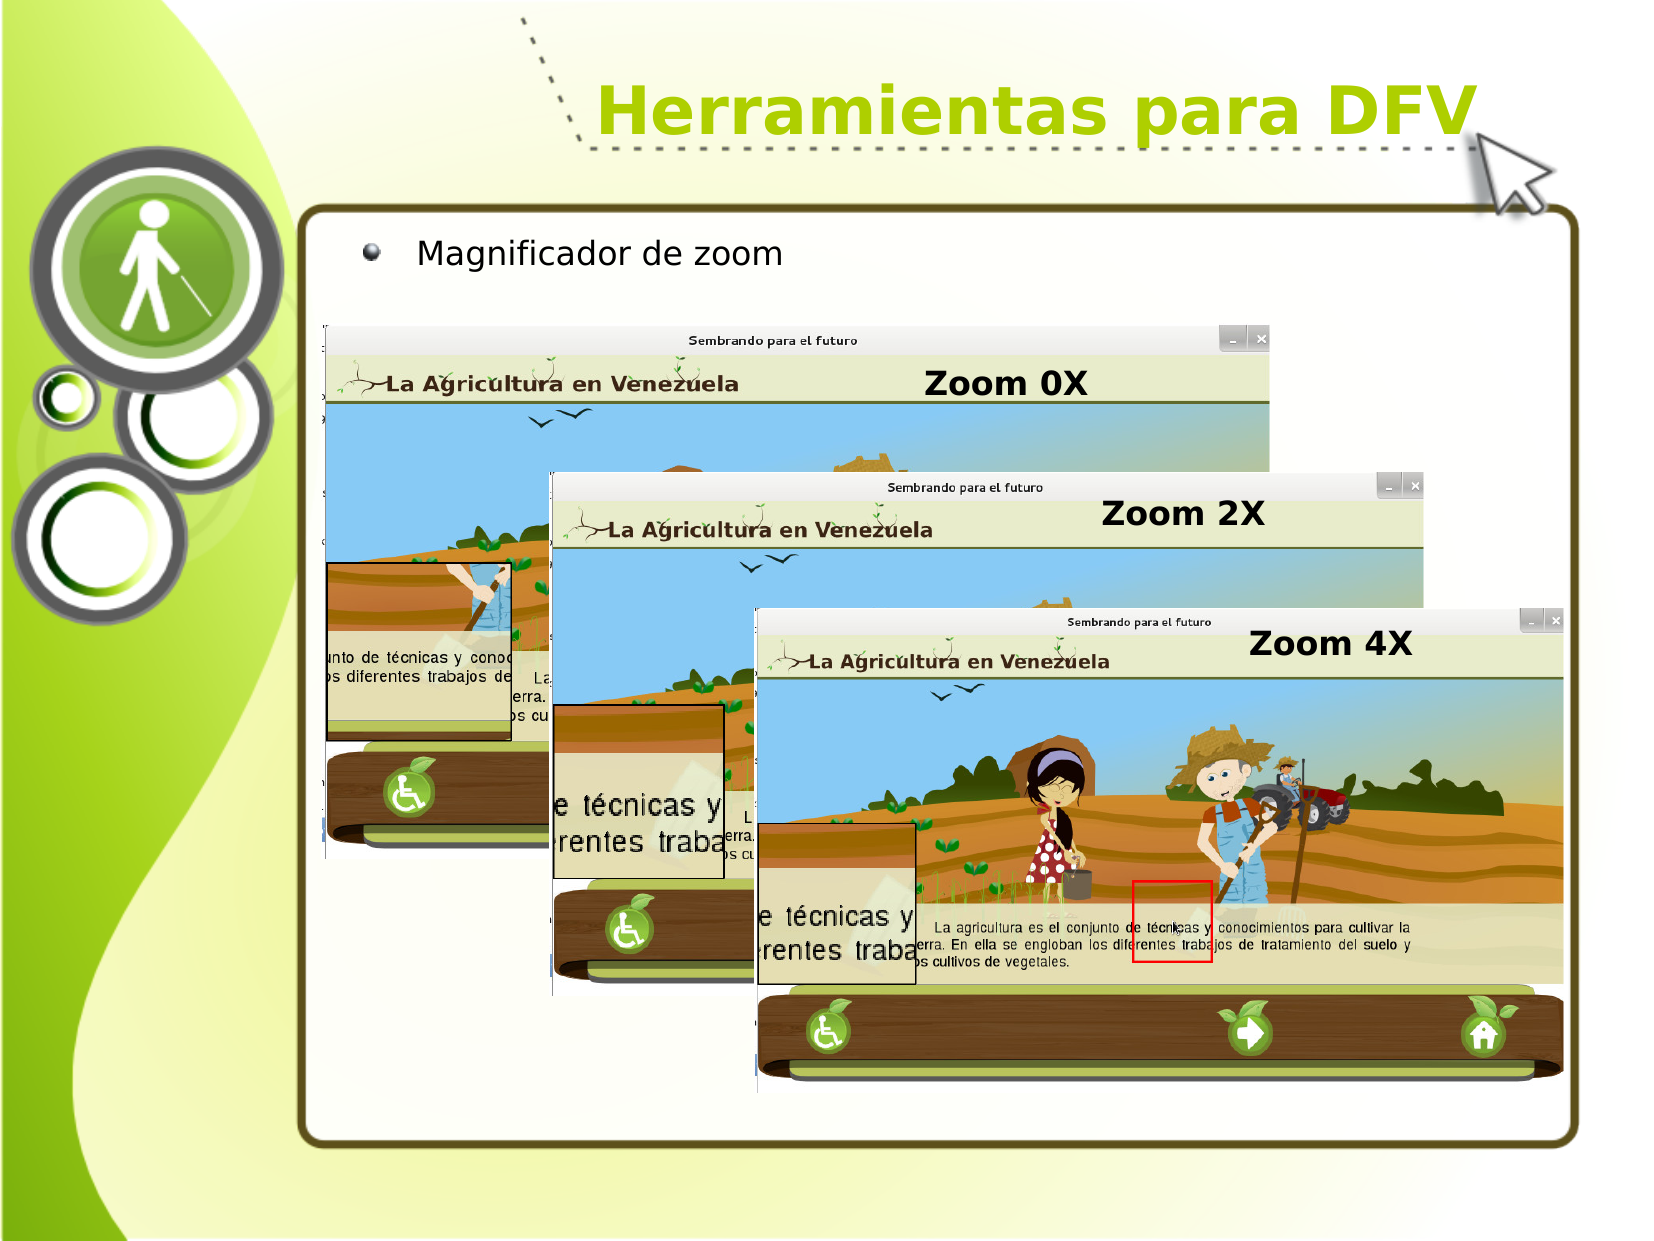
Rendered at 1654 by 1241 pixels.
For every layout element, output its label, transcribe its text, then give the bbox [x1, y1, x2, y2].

text_box Magnificador de zoom [330, 224, 1524, 296]
text_box Zoom 4X [1163, 614, 1506, 686]
text_box Zoom 2X [1015, 484, 1359, 556]
text_box Zoom 0X [838, 354, 1182, 426]
picture [0, 0, 1654, 1241]
text_box Herramientas para DFV [549, 65, 1495, 158]
